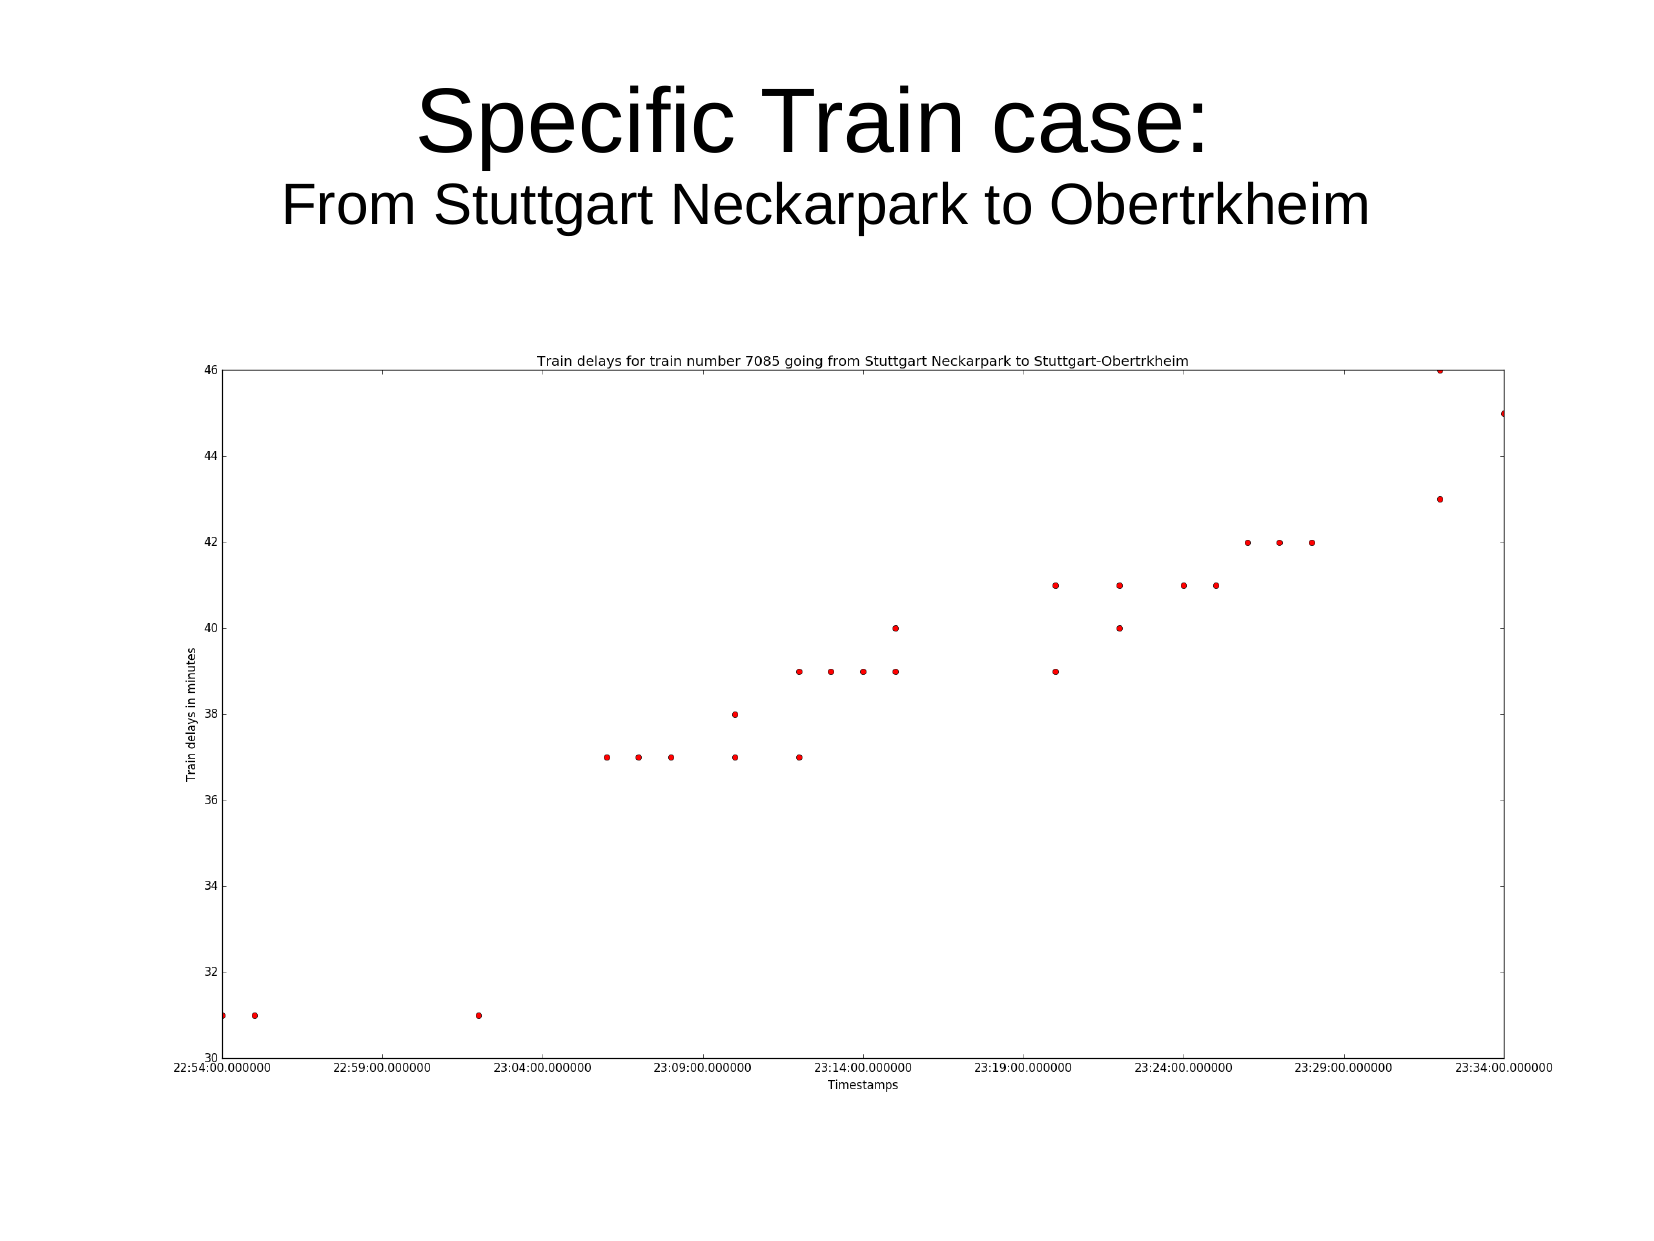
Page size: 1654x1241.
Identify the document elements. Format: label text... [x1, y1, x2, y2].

picture [15, 284, 1654, 1144]
title Specific Train case: From Stuttgart Neckarpark to Obertrkheim [82, 49, 1571, 257]
